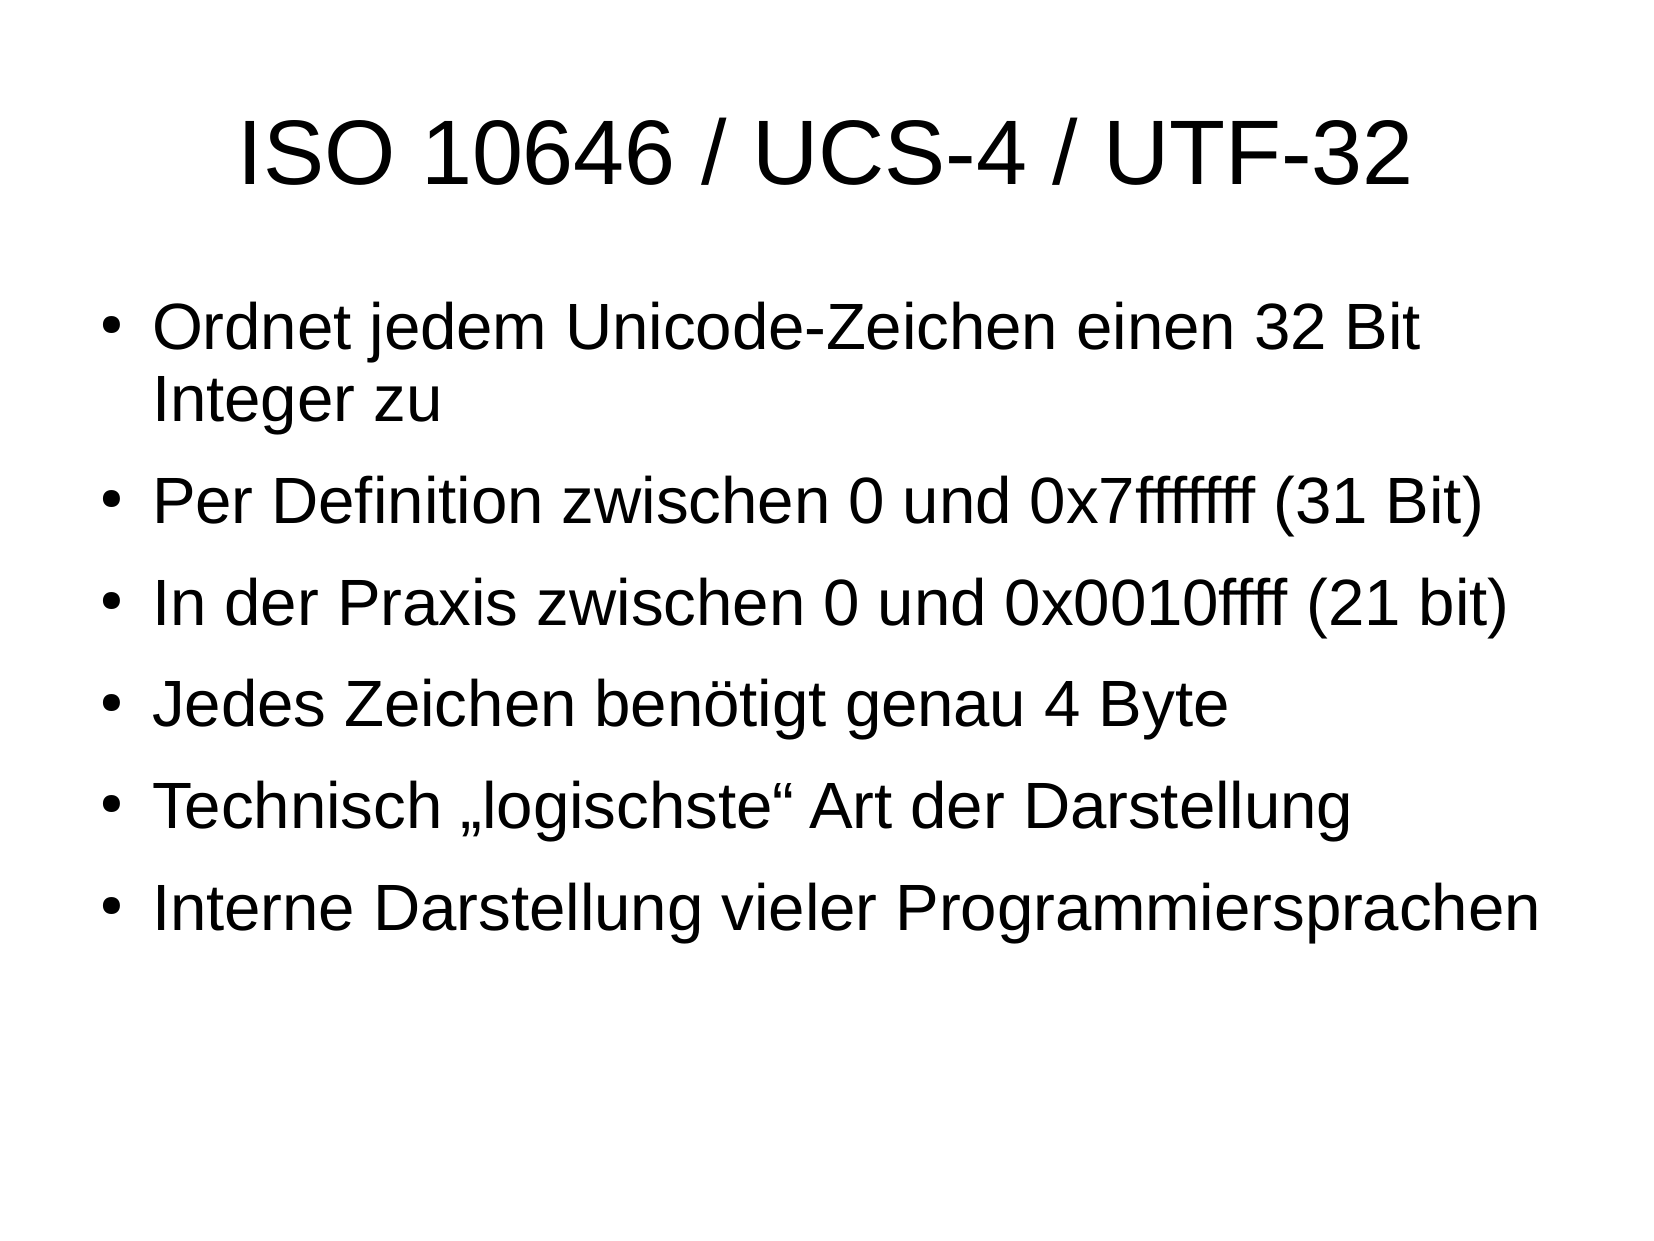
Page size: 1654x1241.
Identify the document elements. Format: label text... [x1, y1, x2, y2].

list Ordnet jedem Unicode-Zeichen einen 32 Bit Integer zu Per Definition zwischen 0 und 0x7fffffff (31 Bit) In der Praxis zwischen 0 und 0x0010ffff (21 bit) Jedes Zeichen benötigt genau 4 Byte Technisch „logischste“ Art der Darstellung Interne Darstellung vieler Programmiersprachen [82, 290, 1571, 1010]
title ISO 10646 / UCS-4 / UTF-32 [82, 49, 1571, 257]
